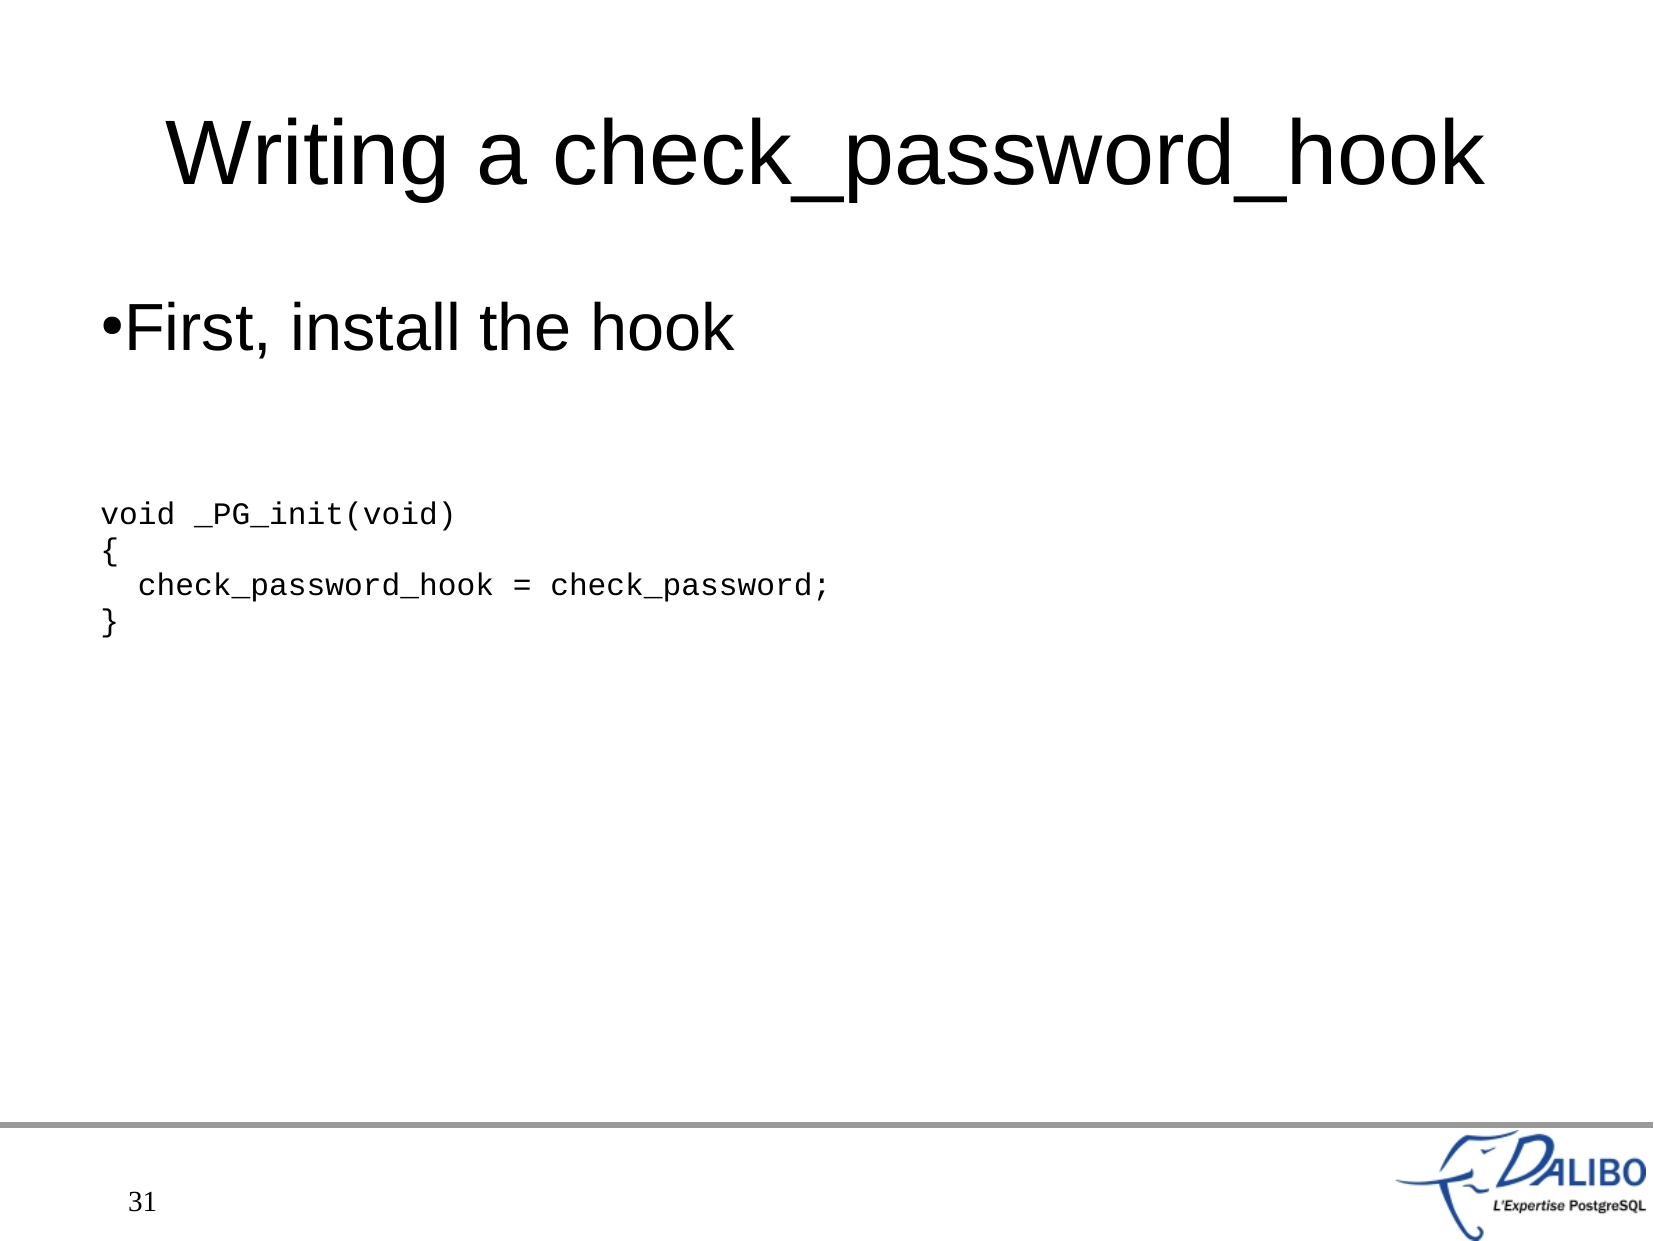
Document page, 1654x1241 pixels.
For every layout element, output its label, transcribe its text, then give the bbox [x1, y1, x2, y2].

title Writing a check_password_hook [82, 49, 1571, 257]
list First, install the hook void _PG_init(void) { check_password_hook = check_password; } [82, 290, 1571, 1109]
picture [1395, 1130, 1646, 1241]
